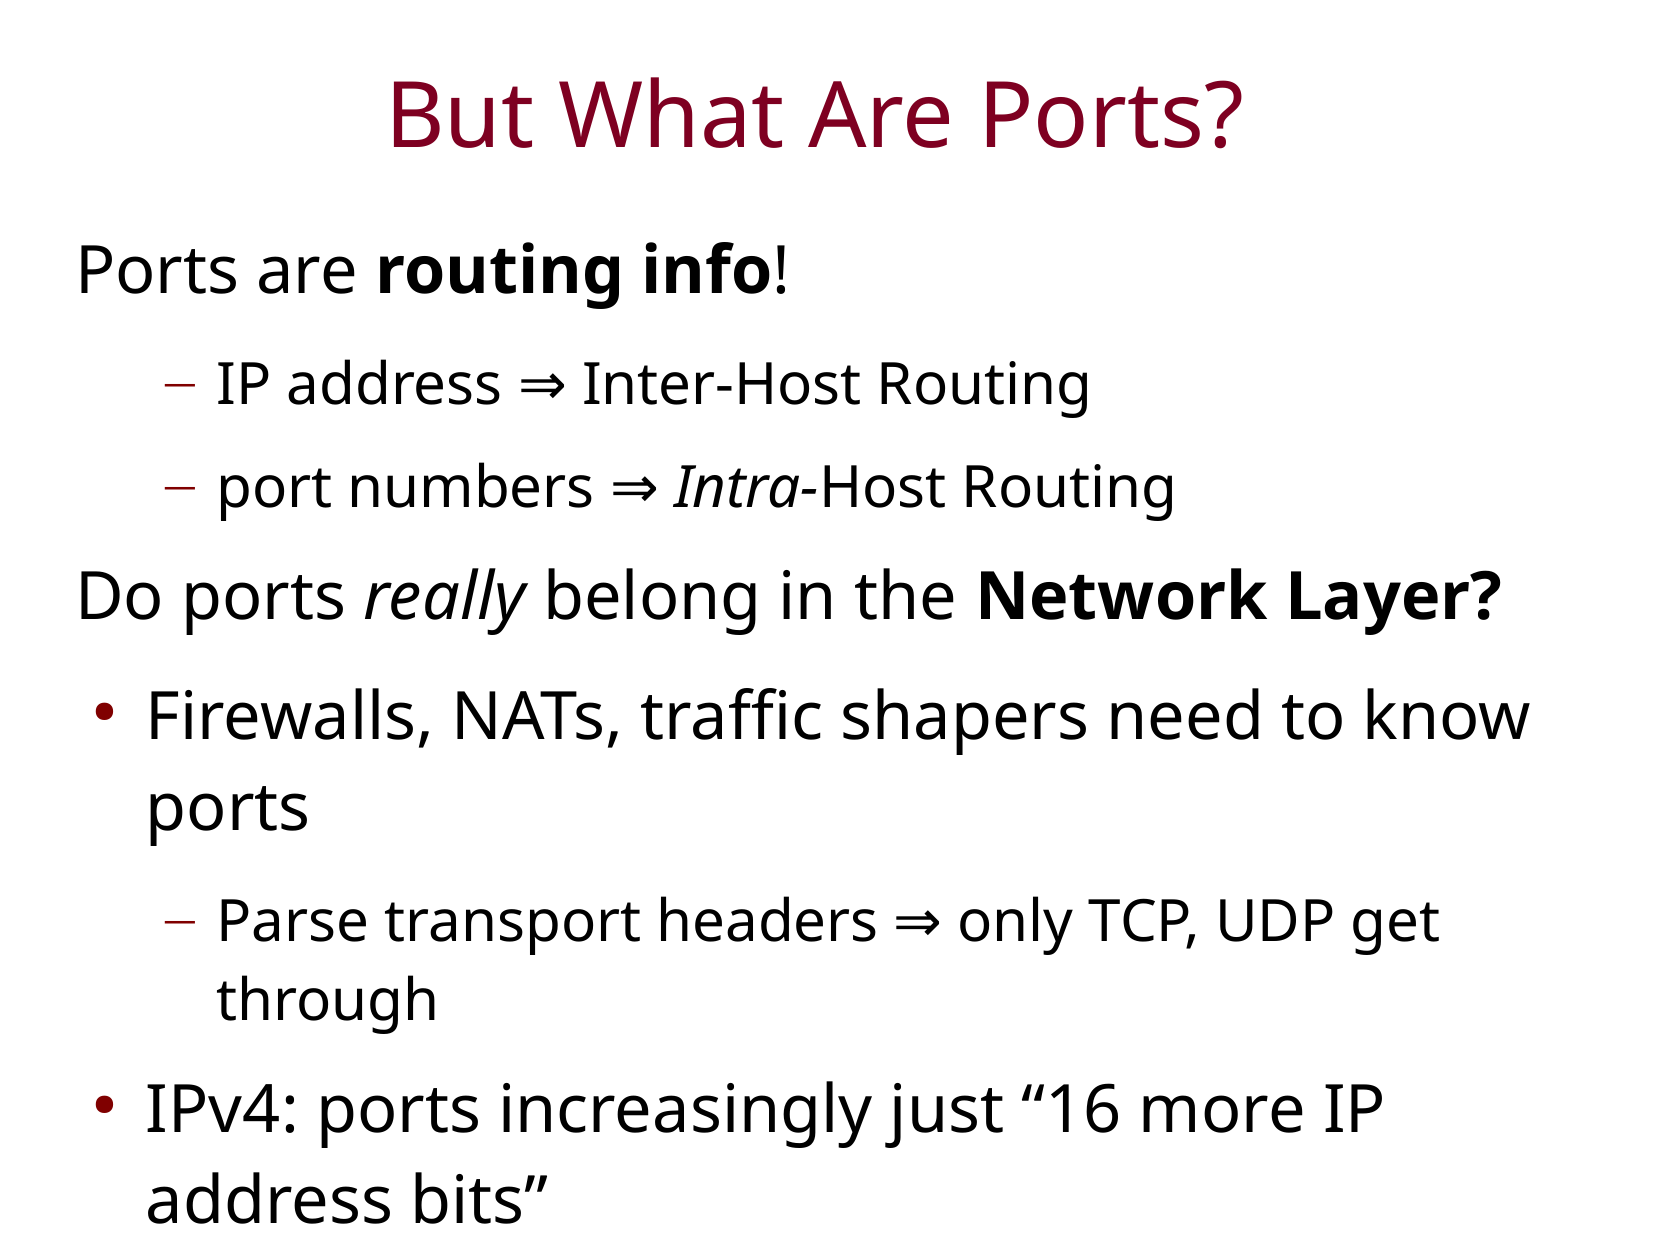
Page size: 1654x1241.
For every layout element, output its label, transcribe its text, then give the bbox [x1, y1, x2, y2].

list Ports are routing info! IP address ⇒ Inter-Host Routing port numbers ⇒ Intra-Host Routing Do ports really belong in the Network Layer? Firewalls, NATs, traffic shapers need to know ports Parse transport headers ⇒ only TCP, UDP get through IPv4: ports increasingly just “16 more IP address bits” DHCP port borrowing/sharing [Despres, Bajko, Boucadair] IPv6: could dispense with ports entirely Assign each host a CIDR subnet, low bits = “port #” [75, 221, 1613, 1184]
title But What Are Ports? [82, 8, 1571, 216]
